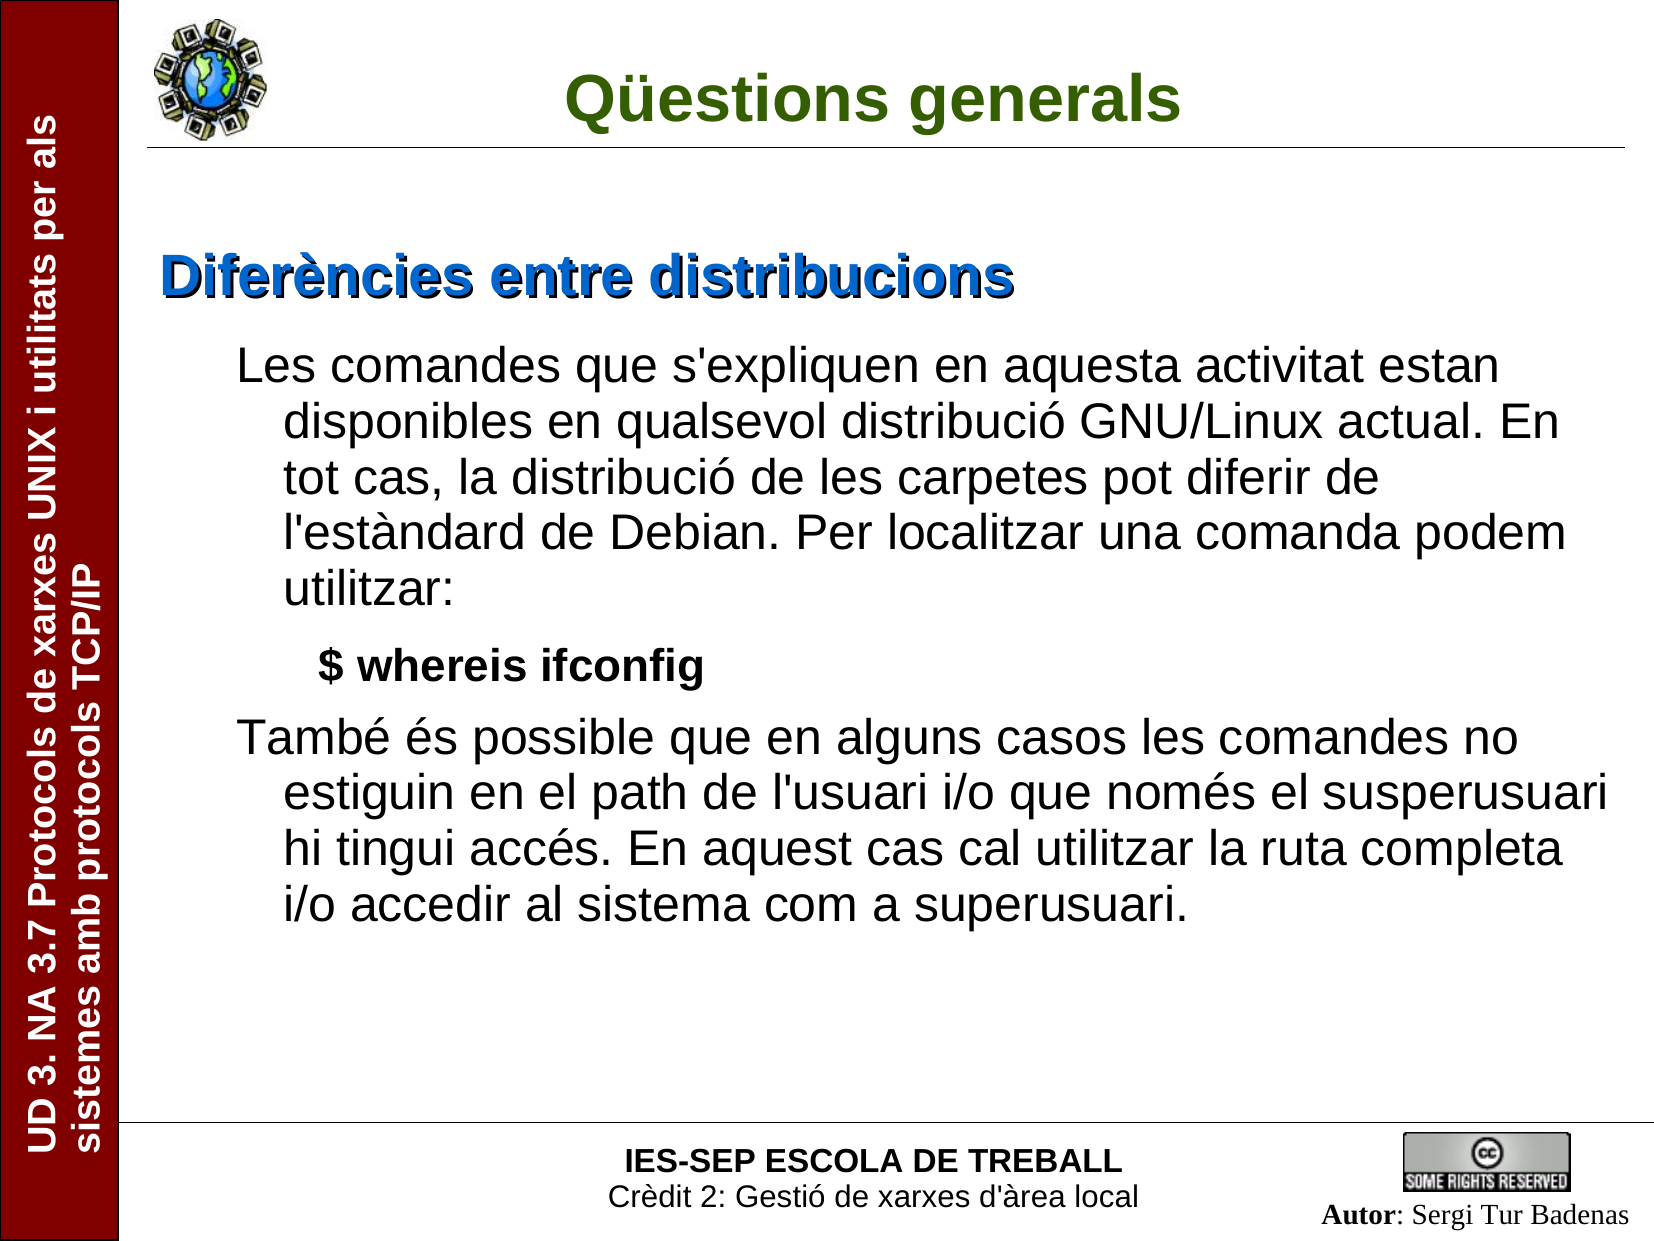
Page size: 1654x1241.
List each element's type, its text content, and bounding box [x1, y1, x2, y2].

list Diferències entre distribucions Les comandes que s'expliquen en aquesta activitat estan disponibles en qualsevol distribució GNU/Linux actual. En tot cas, la distribució de les carpetes pot diferir de l'estàndard de Debian. Per localitzar una comanda podem utilitzar: $ whereis ifconfig També és possible que en alguns casos les comandes no estiguin en el path de l'usuari i/o que només el susperusuari hi tingui accés. En aquest cas cal utilitzar la ruta completa i/o accedir al sistema com a superusuari. [141, 242, 1630, 1093]
picture [1403, 1132, 1571, 1192]
picture [154, 19, 268, 49]
title Qüestions generals [129, 49, 1619, 148]
